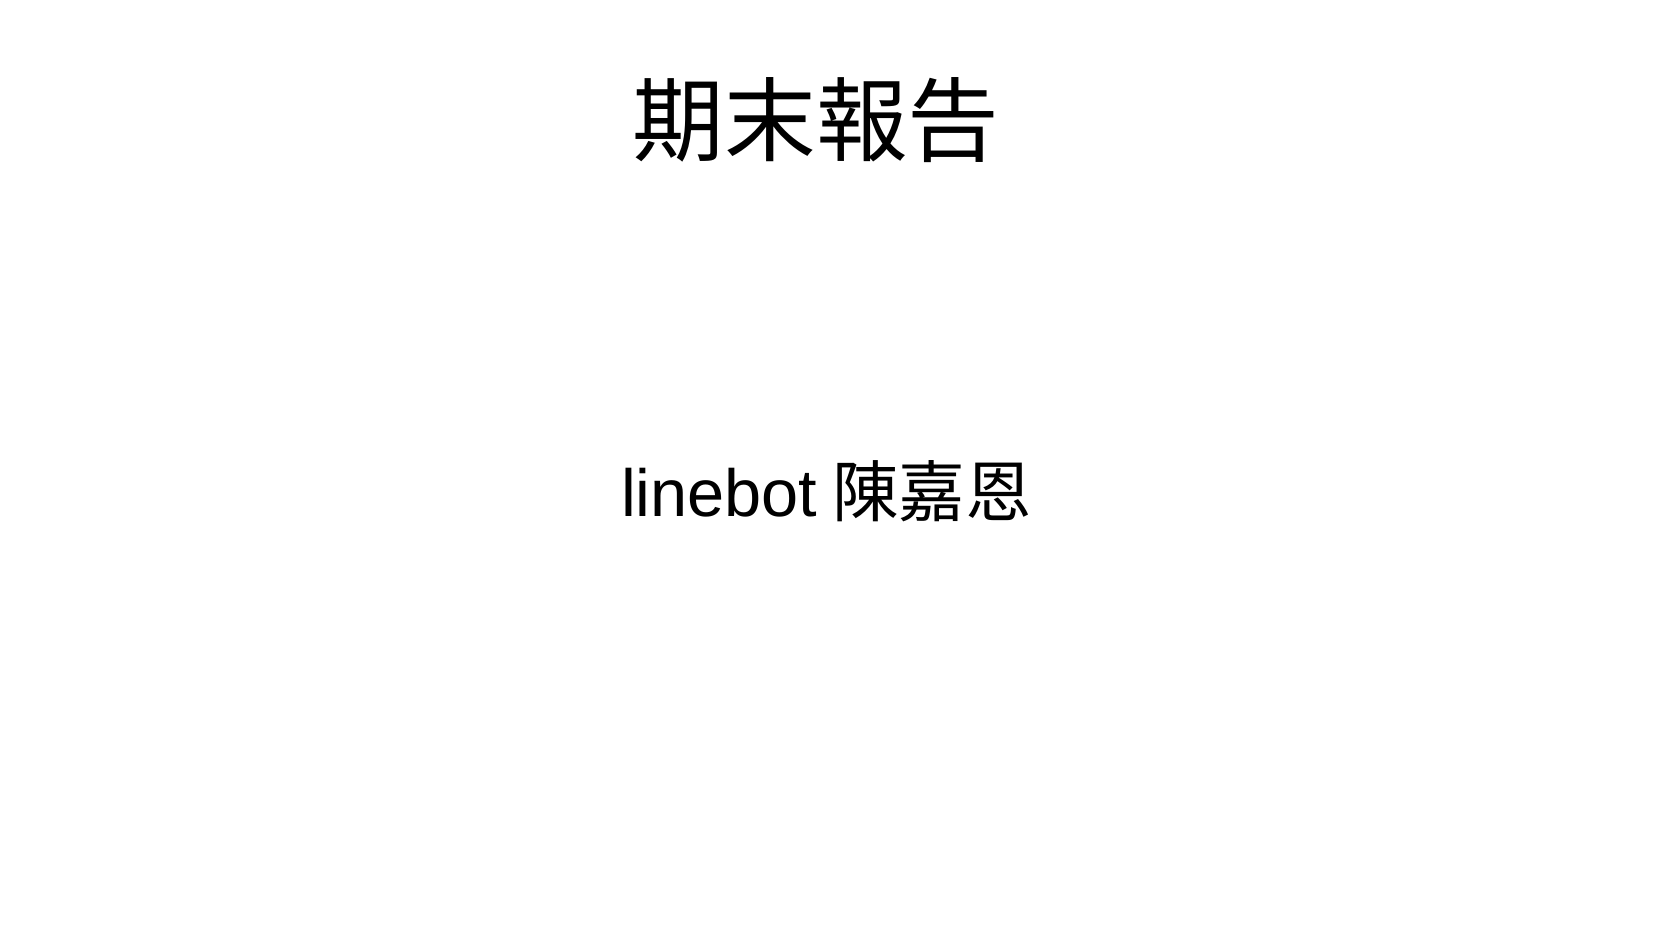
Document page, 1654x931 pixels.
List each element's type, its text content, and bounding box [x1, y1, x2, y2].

subtitle linebot陳嘉恩 [82, 217, 1571, 758]
title 期末報告 [82, 37, 1571, 193]
